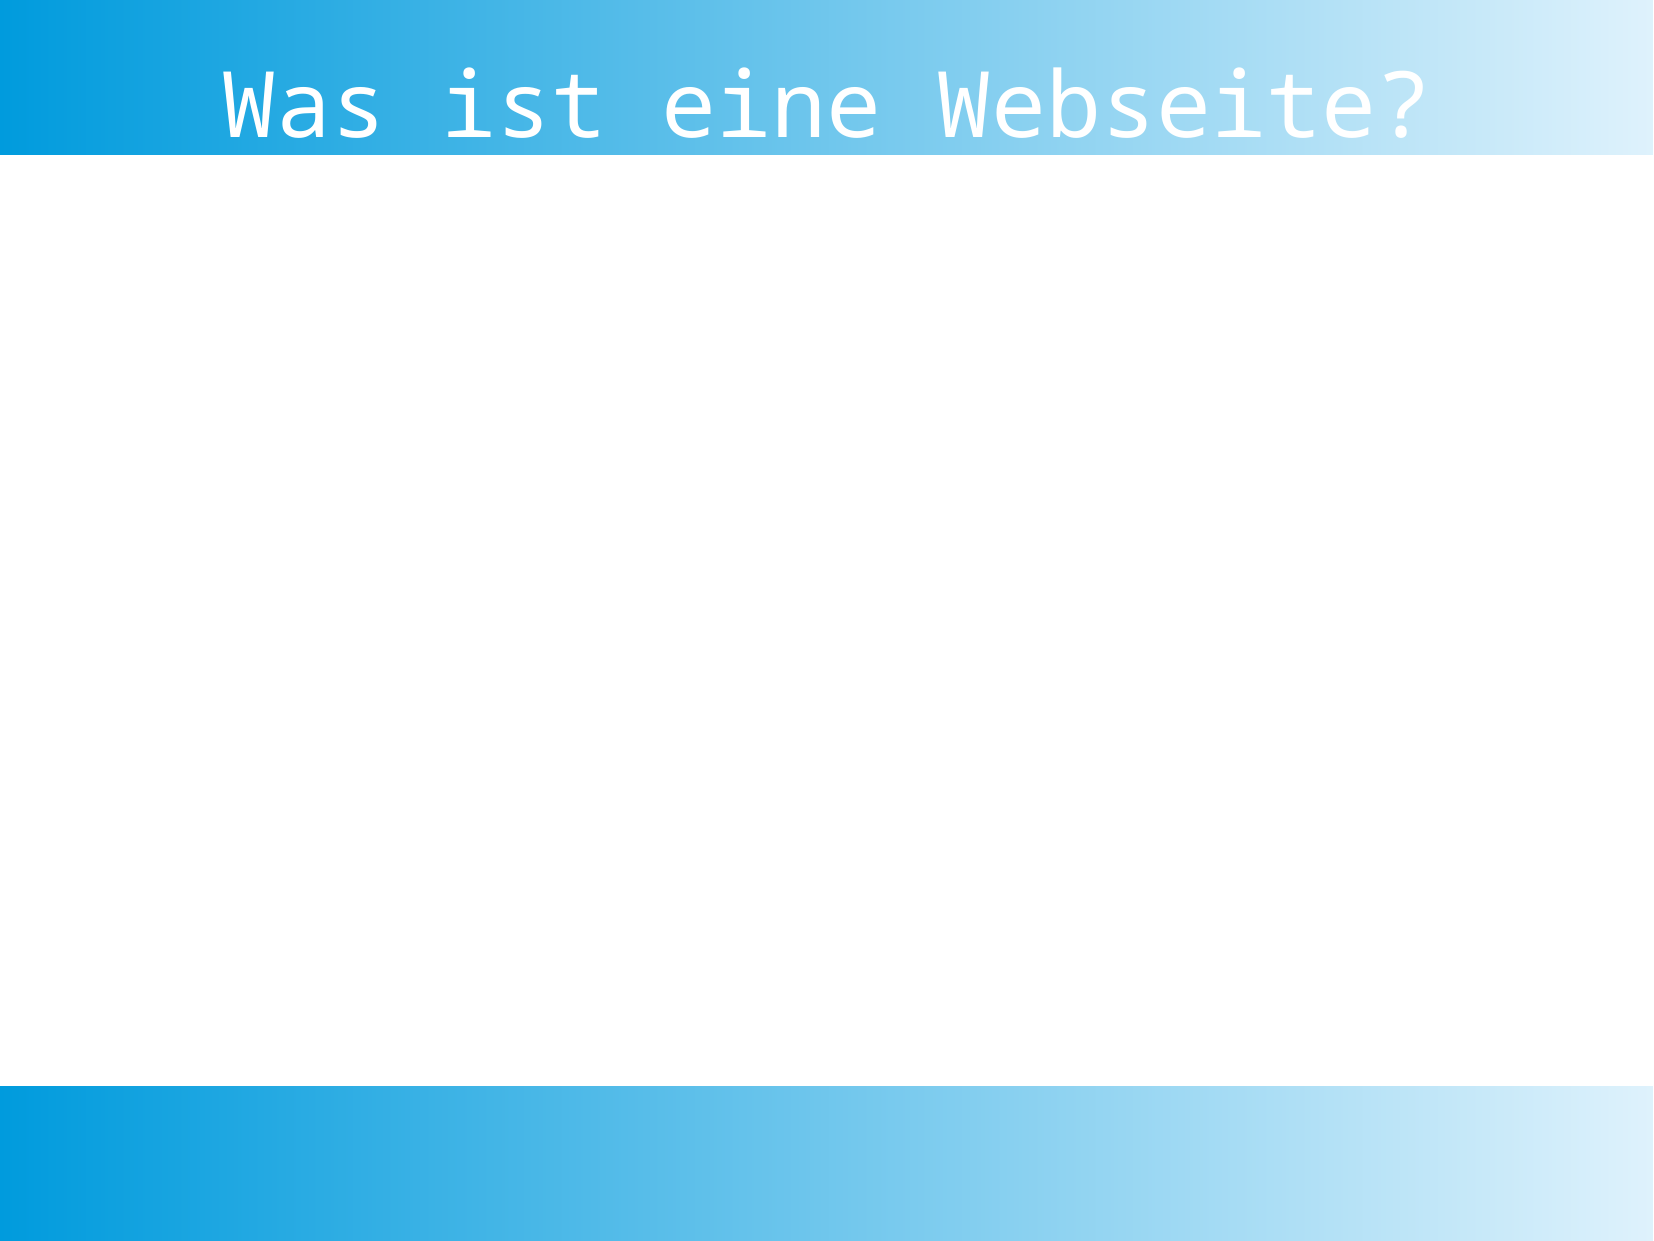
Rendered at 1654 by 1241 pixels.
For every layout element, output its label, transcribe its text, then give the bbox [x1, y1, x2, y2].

title Was ist eine Webseite? [82, 40, 1571, 163]
